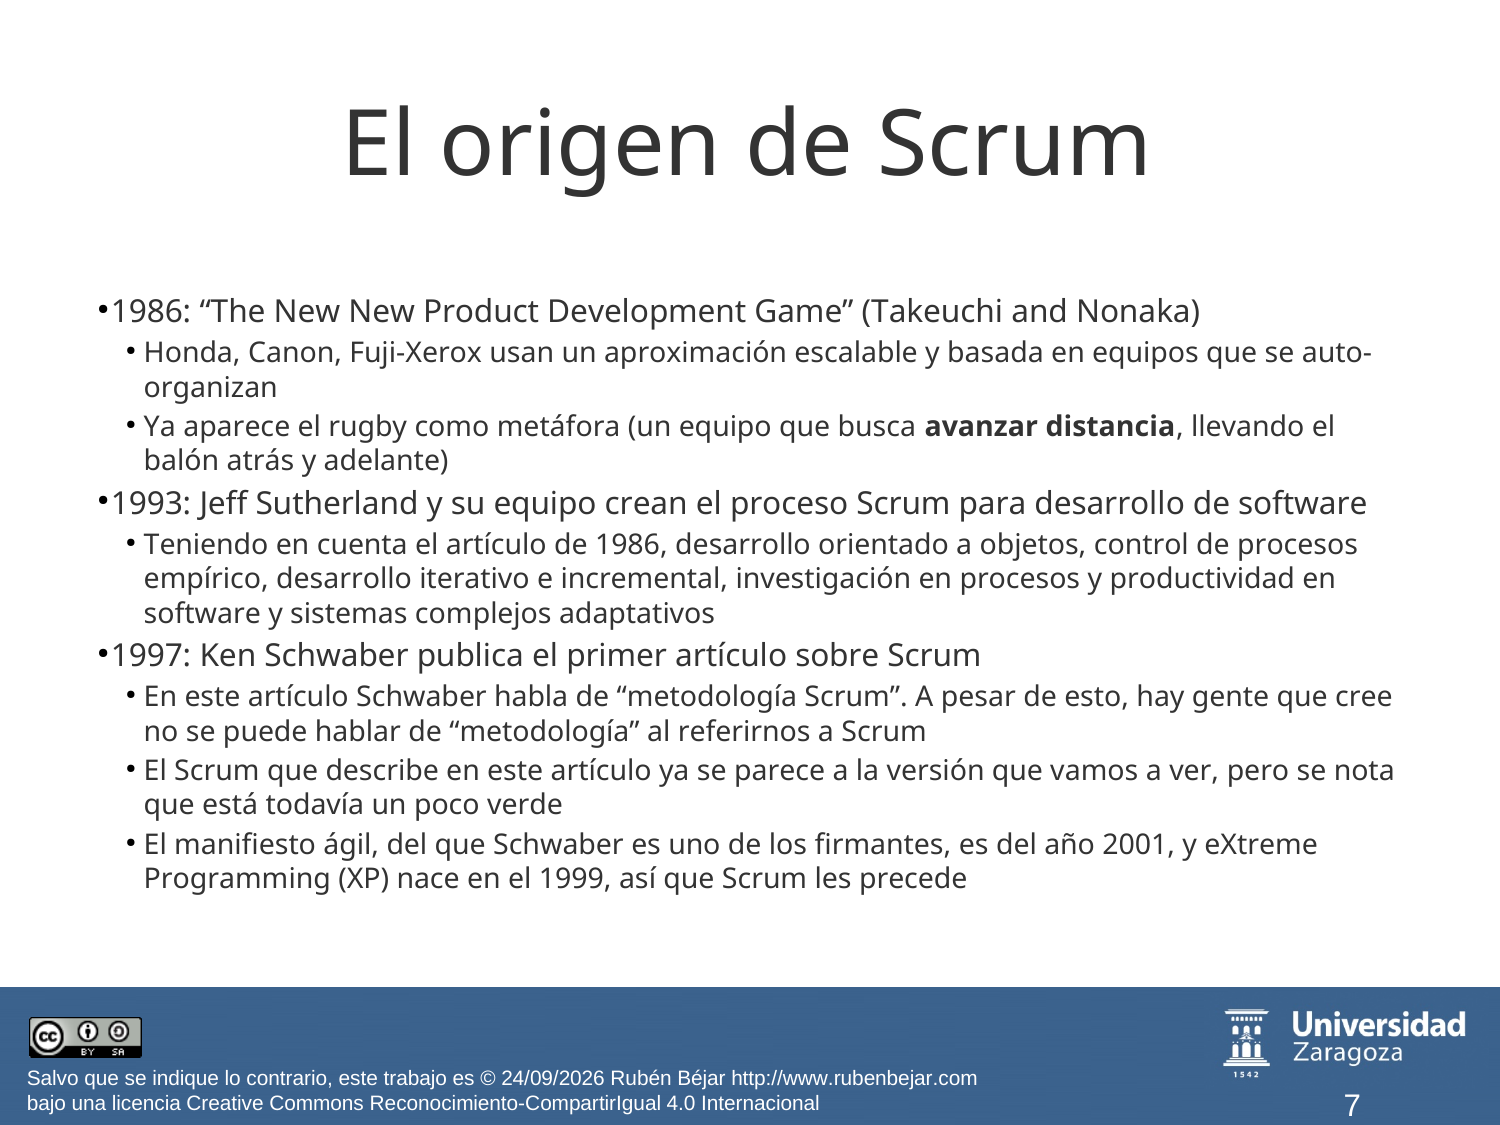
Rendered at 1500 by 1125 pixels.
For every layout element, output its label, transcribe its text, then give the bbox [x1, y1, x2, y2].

list 1986: “The New New Product Development Game” (Takeuchi and Nonaka) Honda, Canon, Fuji-Xerox usan un aproximación escalable y basada en equipos que se auto-organizan Ya aparece el rugby como metáfora (un equipo que busca avanzar distancia, llevando el balón atrás y adelante) 1993: Jeff Sutherland y su equipo crean el proceso Scrum para desarrollo de software Teniendo en cuenta el artículo de 1986, desarrollo orientado a objetos, control de procesos empírico, desarrollo iterativo e incremental, investigación en procesos y productividad en software y sistemas complejos adaptativos 1997: Ken Schwaber publica el primer artículo sobre Scrum En este artículo Schwaber habla de “metodología Scrum”. A pesar de esto, hay gente que cree no se puede hablar de “metodología” al referirnos a Scrum El Scrum que describe en este artículo ya se parece a la versión que vamos a ver, pero se nota que está todavía un poco verde El manifiesto ágil, del que Schwaber es uno de los firmantes, es del año 2001, y eXtreme Programming (XP) nace en el 1999, así que Scrum les precede [82, 283, 1418, 957]
picture [0, 987, 1500, 1125]
title El origen de Scrum [74, 21, 1420, 257]
